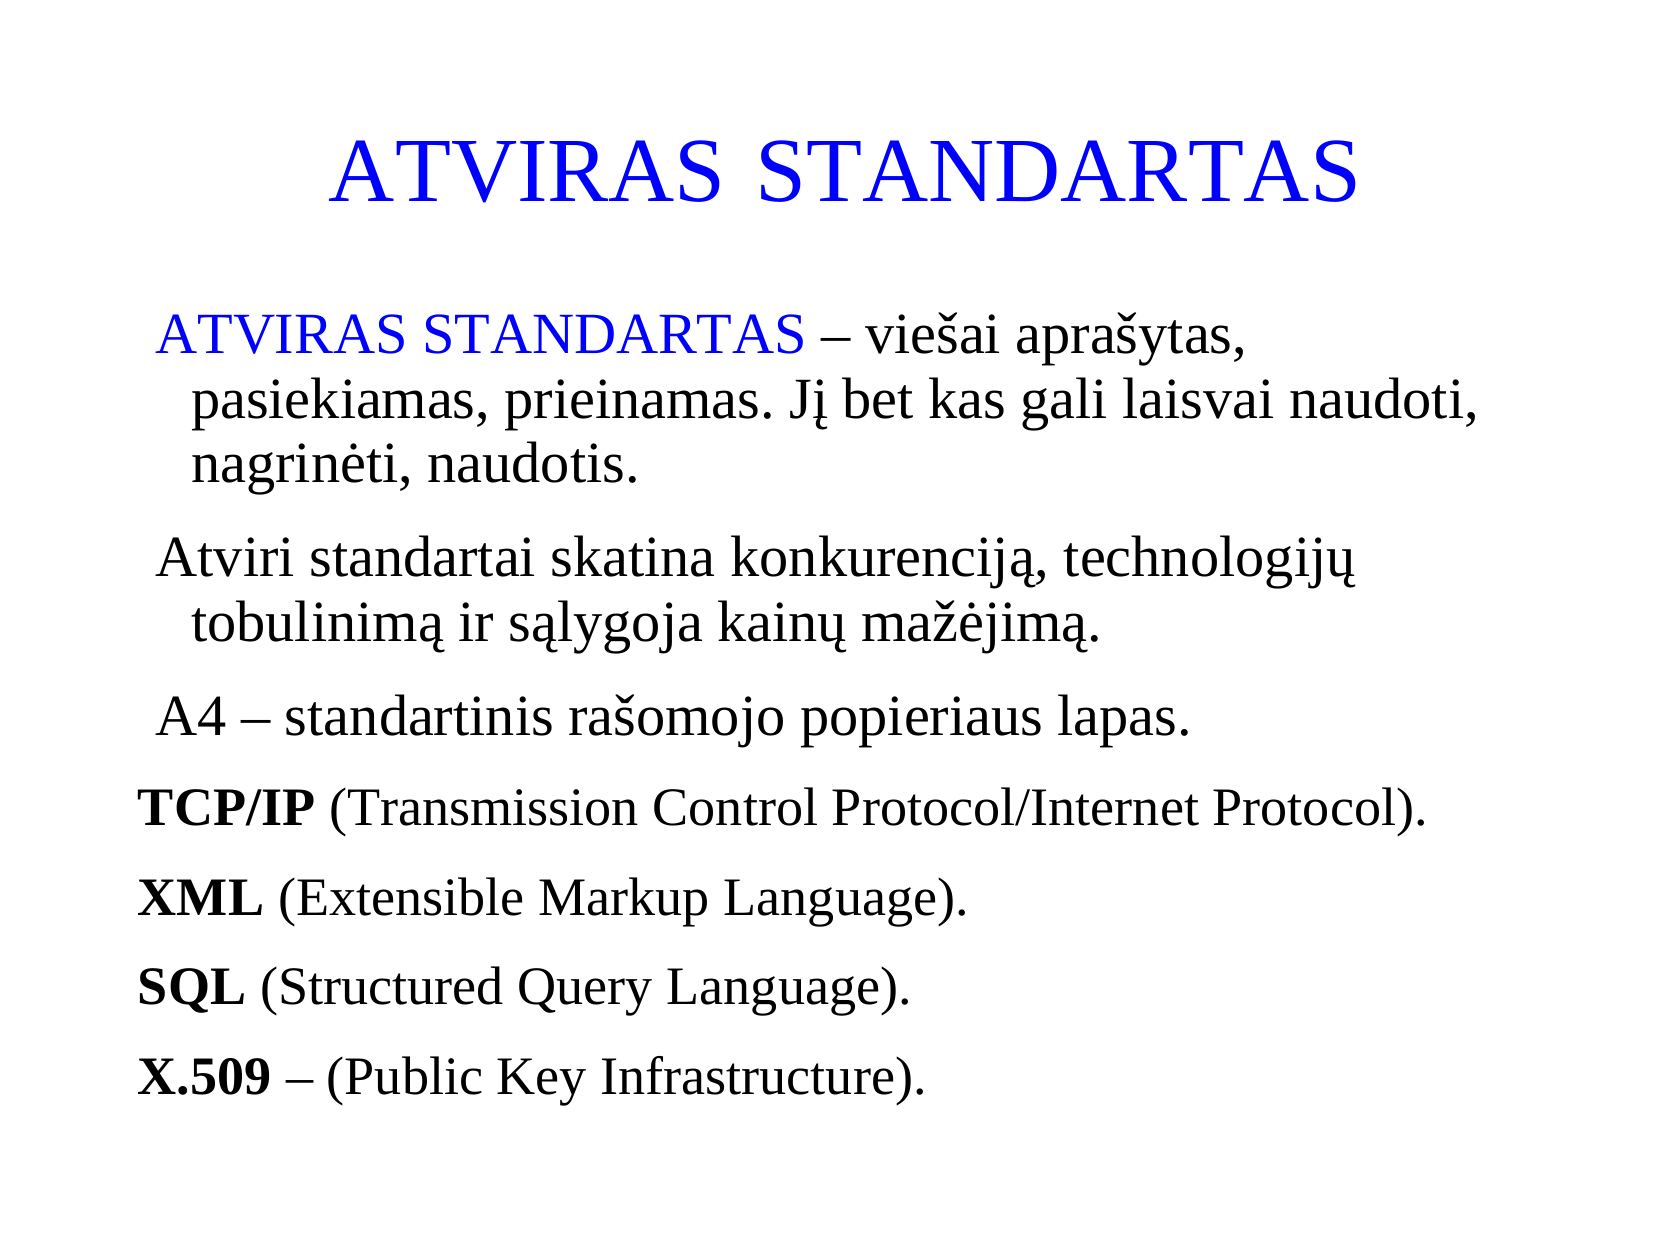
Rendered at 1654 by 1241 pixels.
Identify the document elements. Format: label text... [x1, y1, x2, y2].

list ATVIRAS STANDARTAS – viešai aprašytas, pasiekiamas, prieinamas. Jį bet kas gali laisvai naudoti, nagrinėti, naudotis. Atviri standartai skatina konkurenciją, technologijų tobulinimą ir sąlygoja kainų mažėjimą. A4 – standartinis rašomojo popieriaus lapas. TCP/IP (Transmission Control Protocol/Internet Protocol). XML (Extensible Markup Language). SQL (Structured Query Language). X.509 – (Public Key Infrastructure). [120, 301, 1533, 1107]
title ATVIRAS STANDARTAS [121, 89, 1534, 251]
